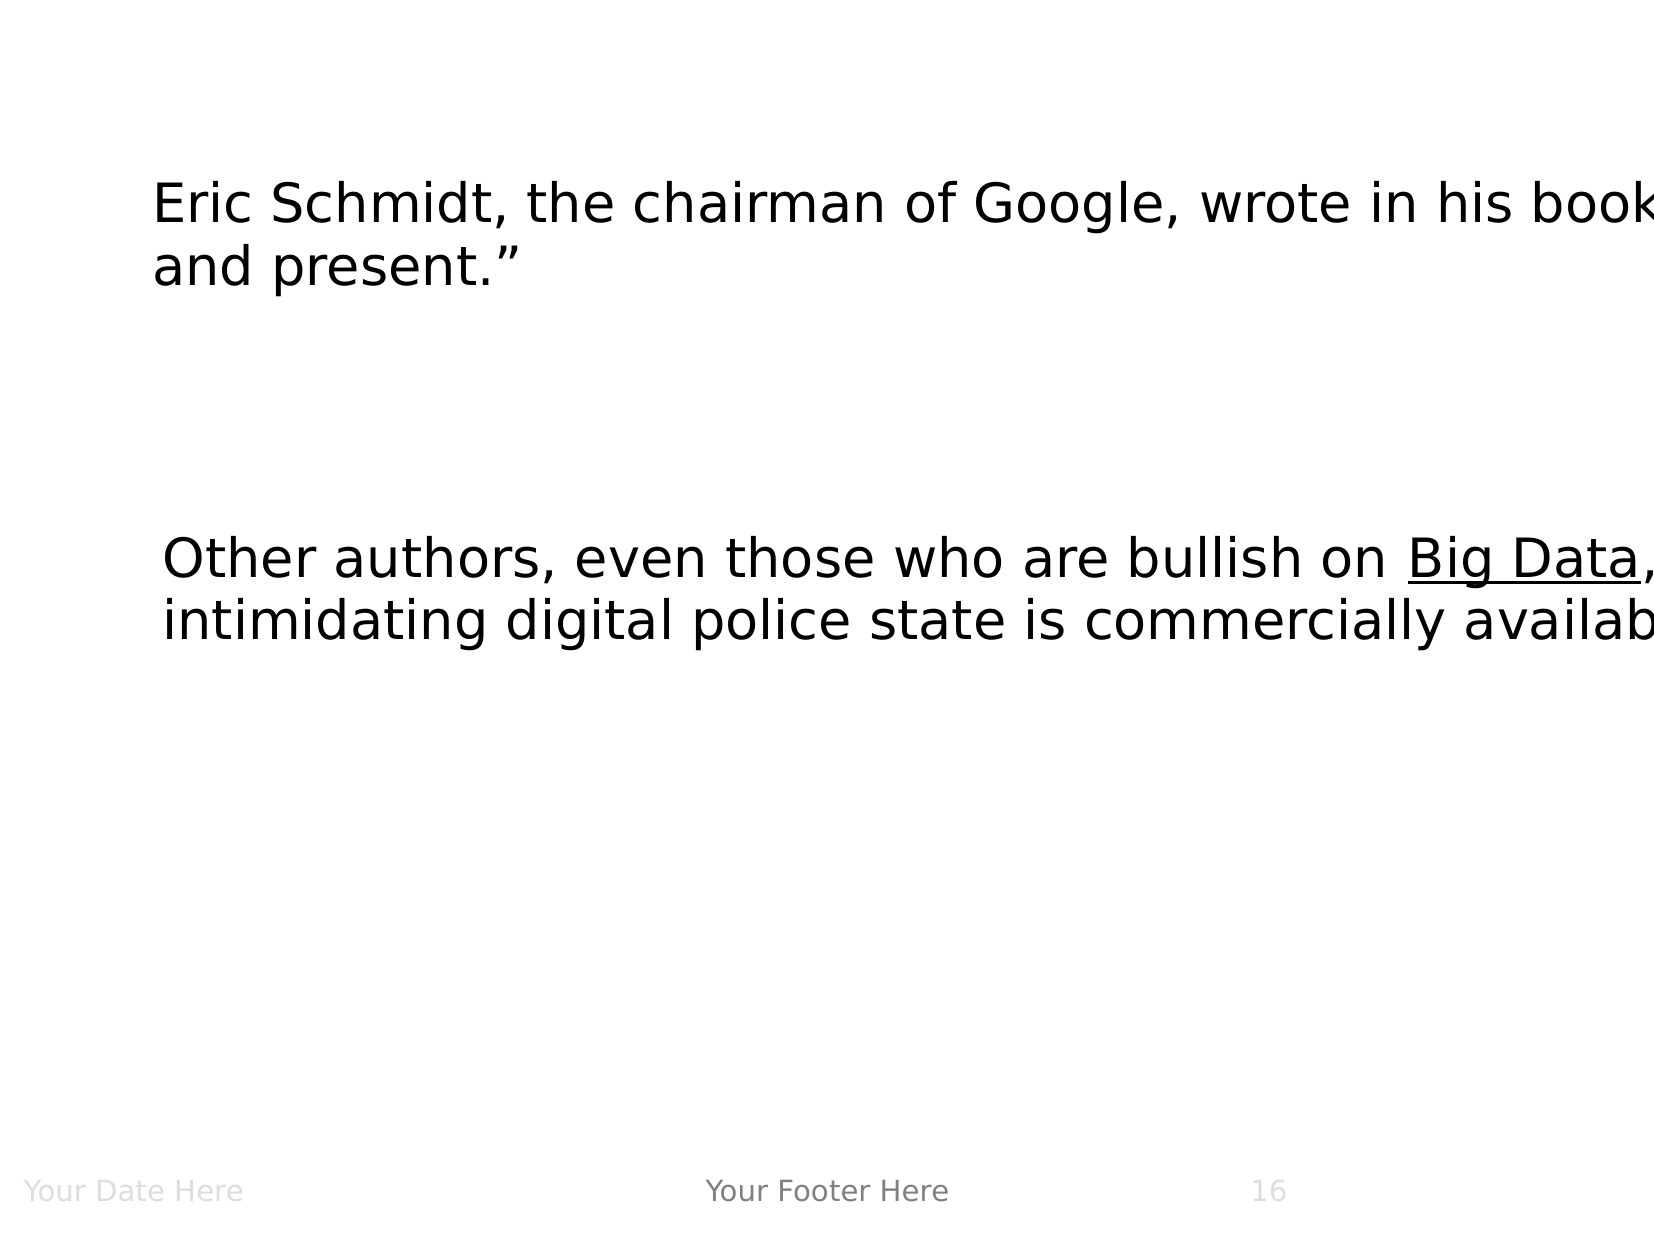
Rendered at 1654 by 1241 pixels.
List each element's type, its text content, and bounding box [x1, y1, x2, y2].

text_box Eric Schmidt, the chairman of Google, wrote in his book The New Digital Age, the rise of “near-permanent data storage” will usher in an era where “people will be held responsible for their virtual associations, past and present.” [137, 164, 1525, 482]
text_box Your Date Here [23, 1172, 409, 1241]
text_box [1250, 1172, 1636, 1241]
text_box Your Footer Here [565, 1172, 1090, 1241]
text_box Other authors, even those who are bullish on Big Data, also express concerns. Mayer and Cukier comment in a section of their book called “Police Sate 2.0”: ”Everything a regime would need to build an incredibly intimidating digital police state is commercially available now.” [147, 519, 1525, 897]
